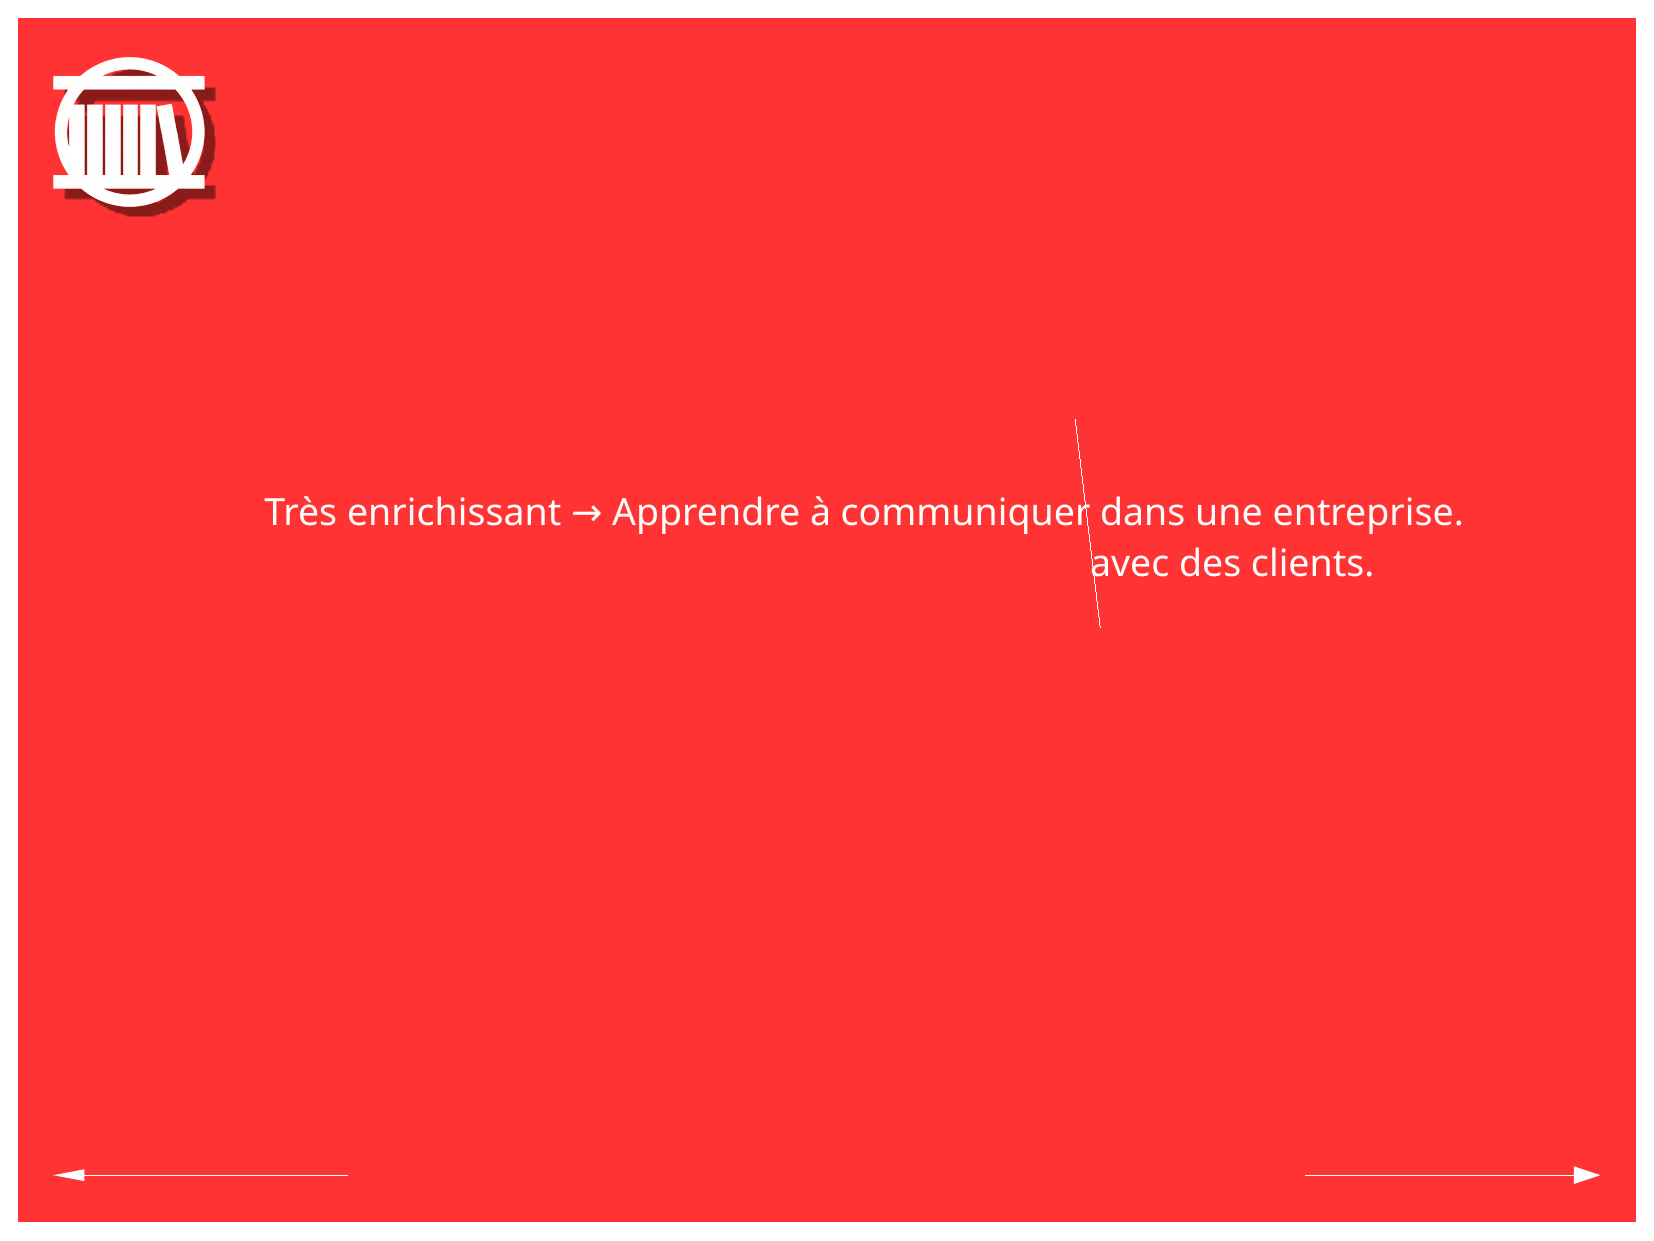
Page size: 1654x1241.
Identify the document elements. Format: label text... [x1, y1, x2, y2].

picture [17, 20, 240, 243]
text_box Très enrichissant → Apprendre à communiquer dans une entreprise. avec des clients. [249, 478, 1462, 614]
